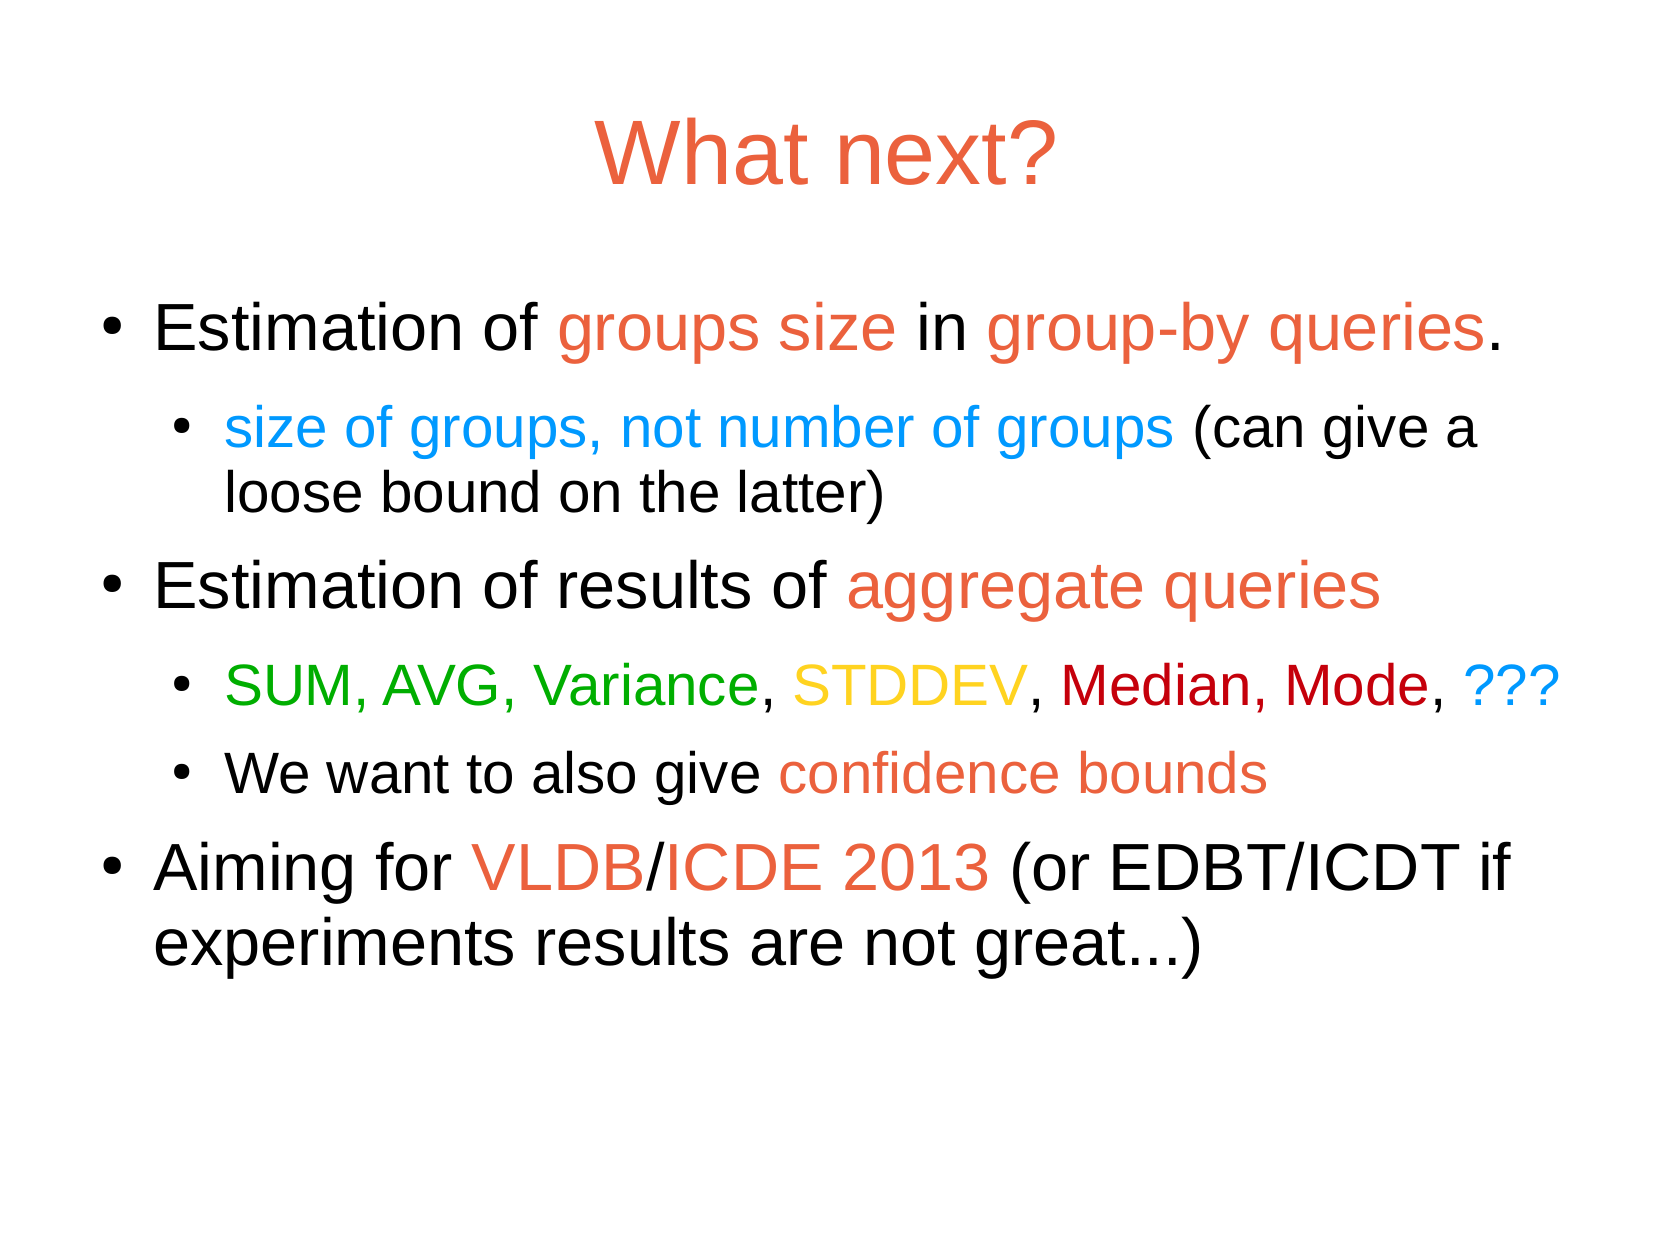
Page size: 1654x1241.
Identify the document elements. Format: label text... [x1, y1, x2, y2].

title What next? [82, 49, 1571, 257]
list Estimation of groups size in group-by queries. size of groups, not number of groups (can give a loose bound on the latter) Estimation of results of aggregate queries SUM, AVG, Variance, STDDEV, Median, Mode, ??? We want to also give confidence bounds Aiming for VLDB/ICDE 2013 (or EDBT/ICDT if experiments results are not great...) [82, 290, 1571, 1109]
